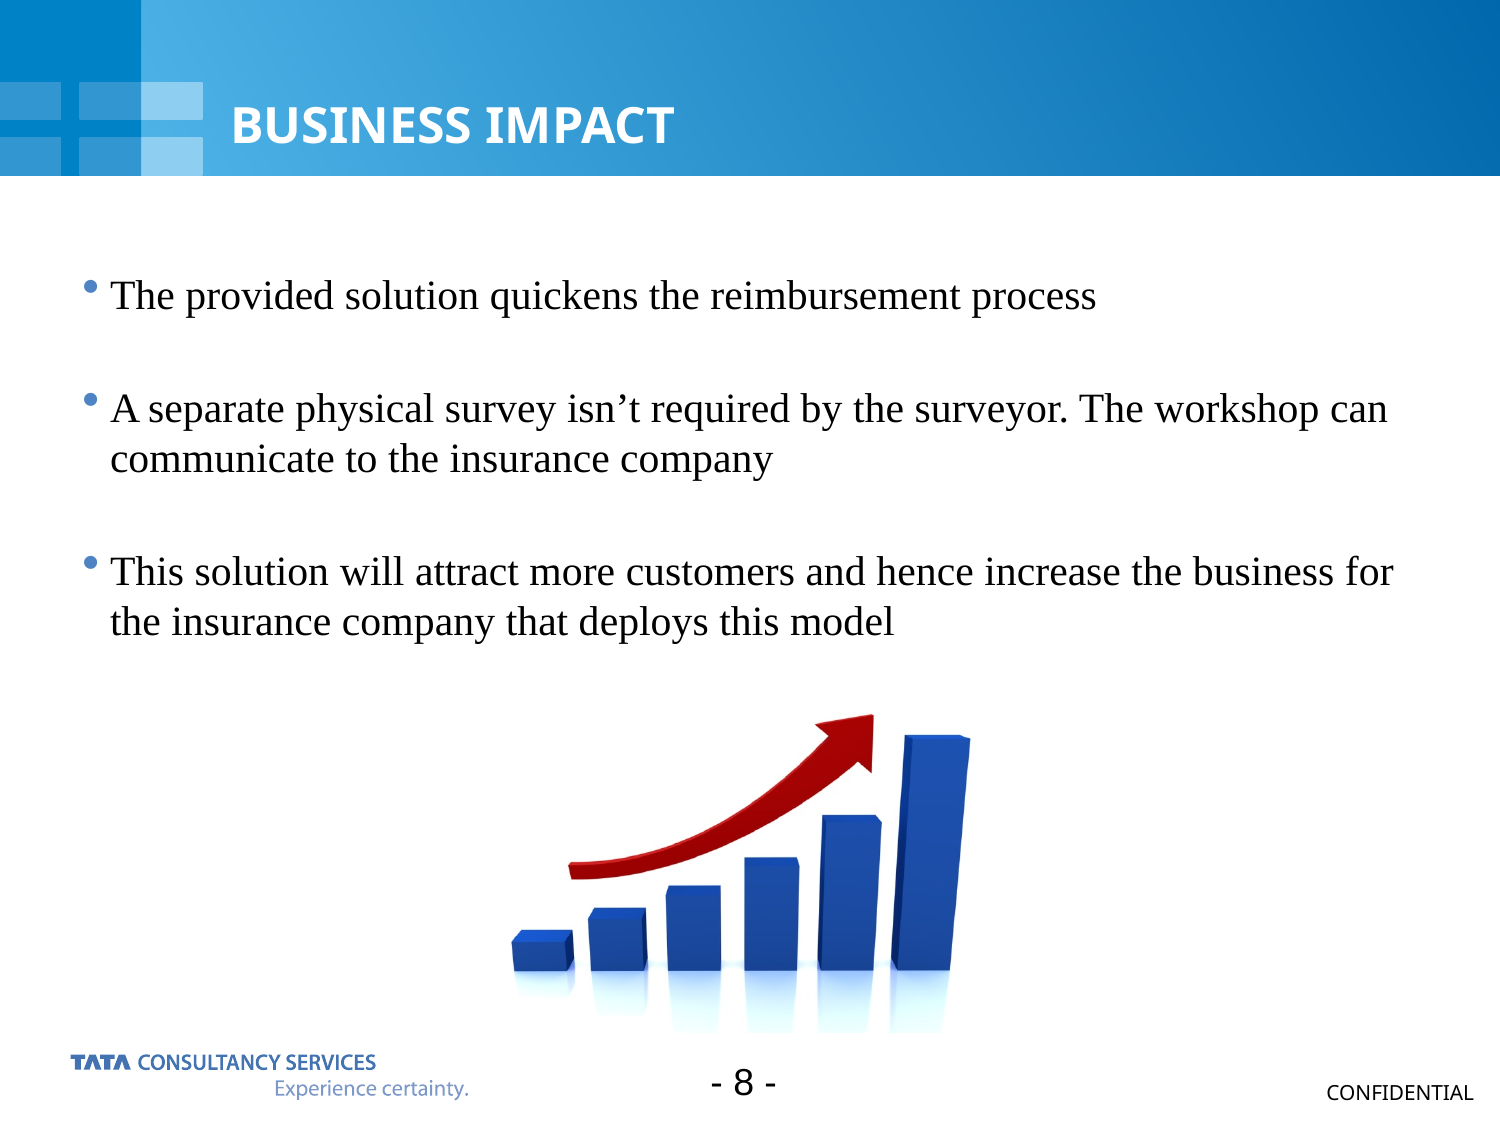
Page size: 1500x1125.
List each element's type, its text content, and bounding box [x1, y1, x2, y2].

list The provided solution quickens the reimbursement process A separate physical survey isn’t required by the surveyor. The workshop can communicate to the insurance company This solution will attract more customers and hence increase the business for the insurance company that deploys this model [67, 260, 1451, 688]
slide_number - <number> - [695, 1050, 805, 1110]
picture [489, 696, 995, 1033]
title BUSINESS IMPACT [215, 76, 1451, 180]
